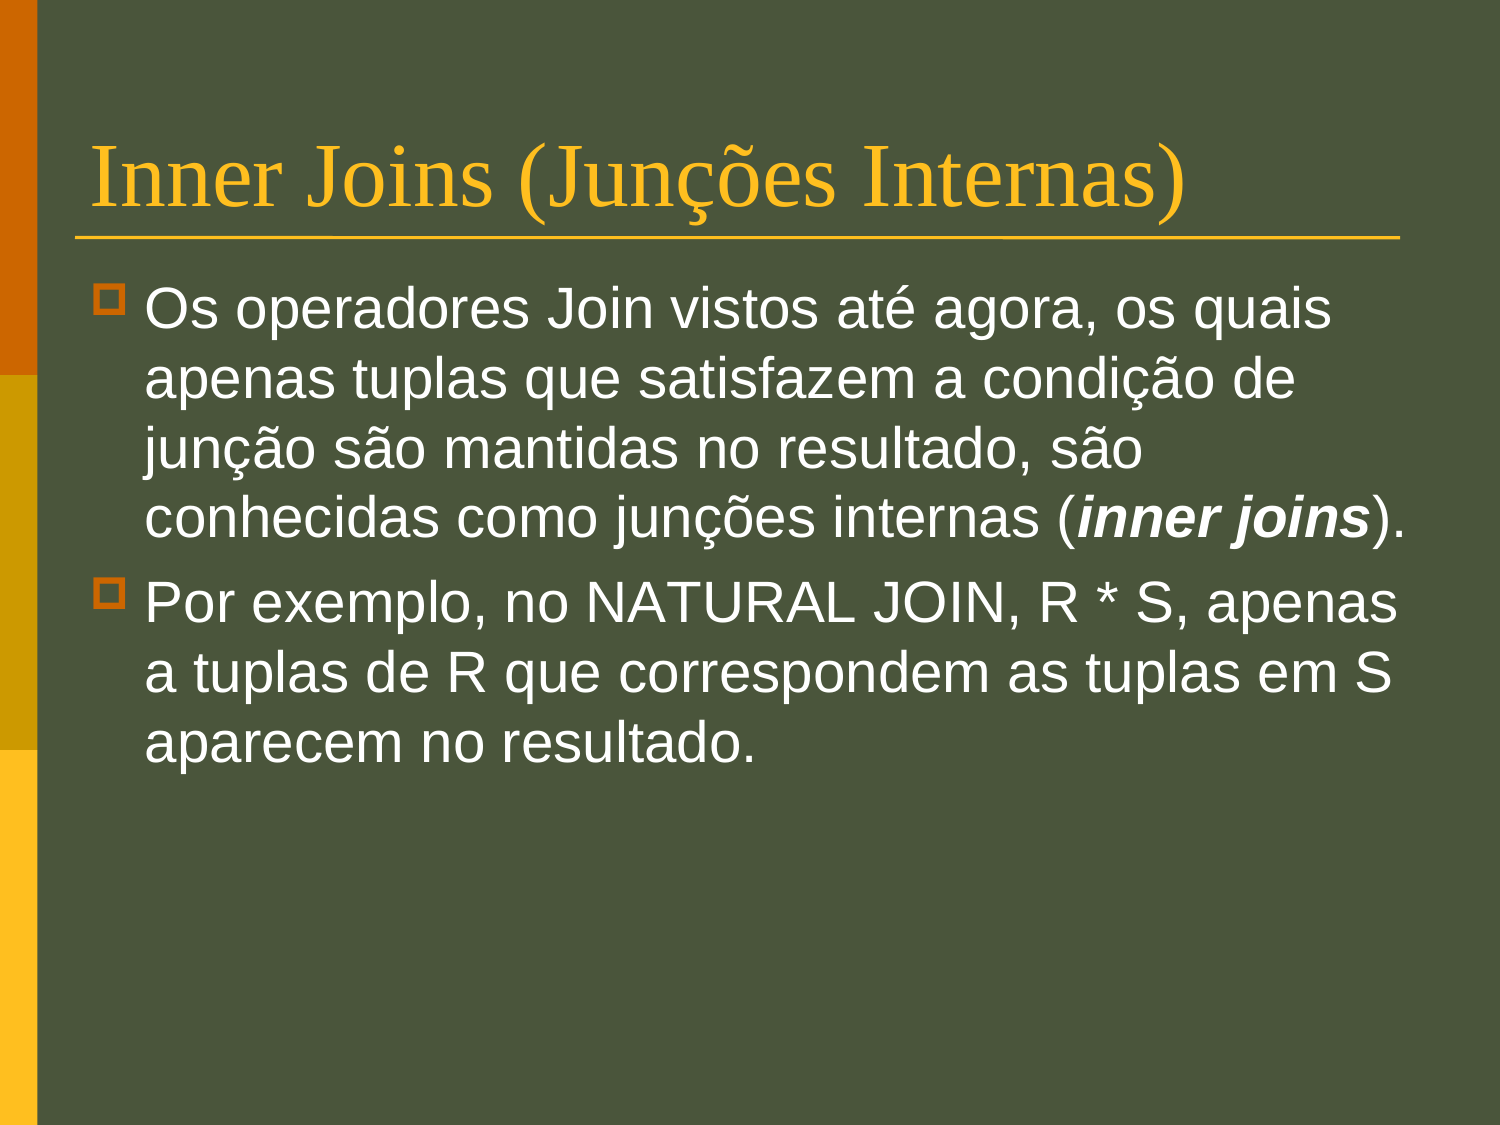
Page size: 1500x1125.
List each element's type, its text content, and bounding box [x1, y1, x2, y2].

title Inner Joins (Junções Internas)‏ [75, 45, 1426, 233]
list Os operadores Join vistos até agora, os quais apenas tuplas que satisfazem a condição de junção são mantidas no resultado, são conhecidas como junções internas (inner joins). Por exemplo, no NATURAL JOIN, R * S, apenas a tuplas de R que correspondem as tuplas em S aparecem no resultado. [75, 262, 1426, 1006]
